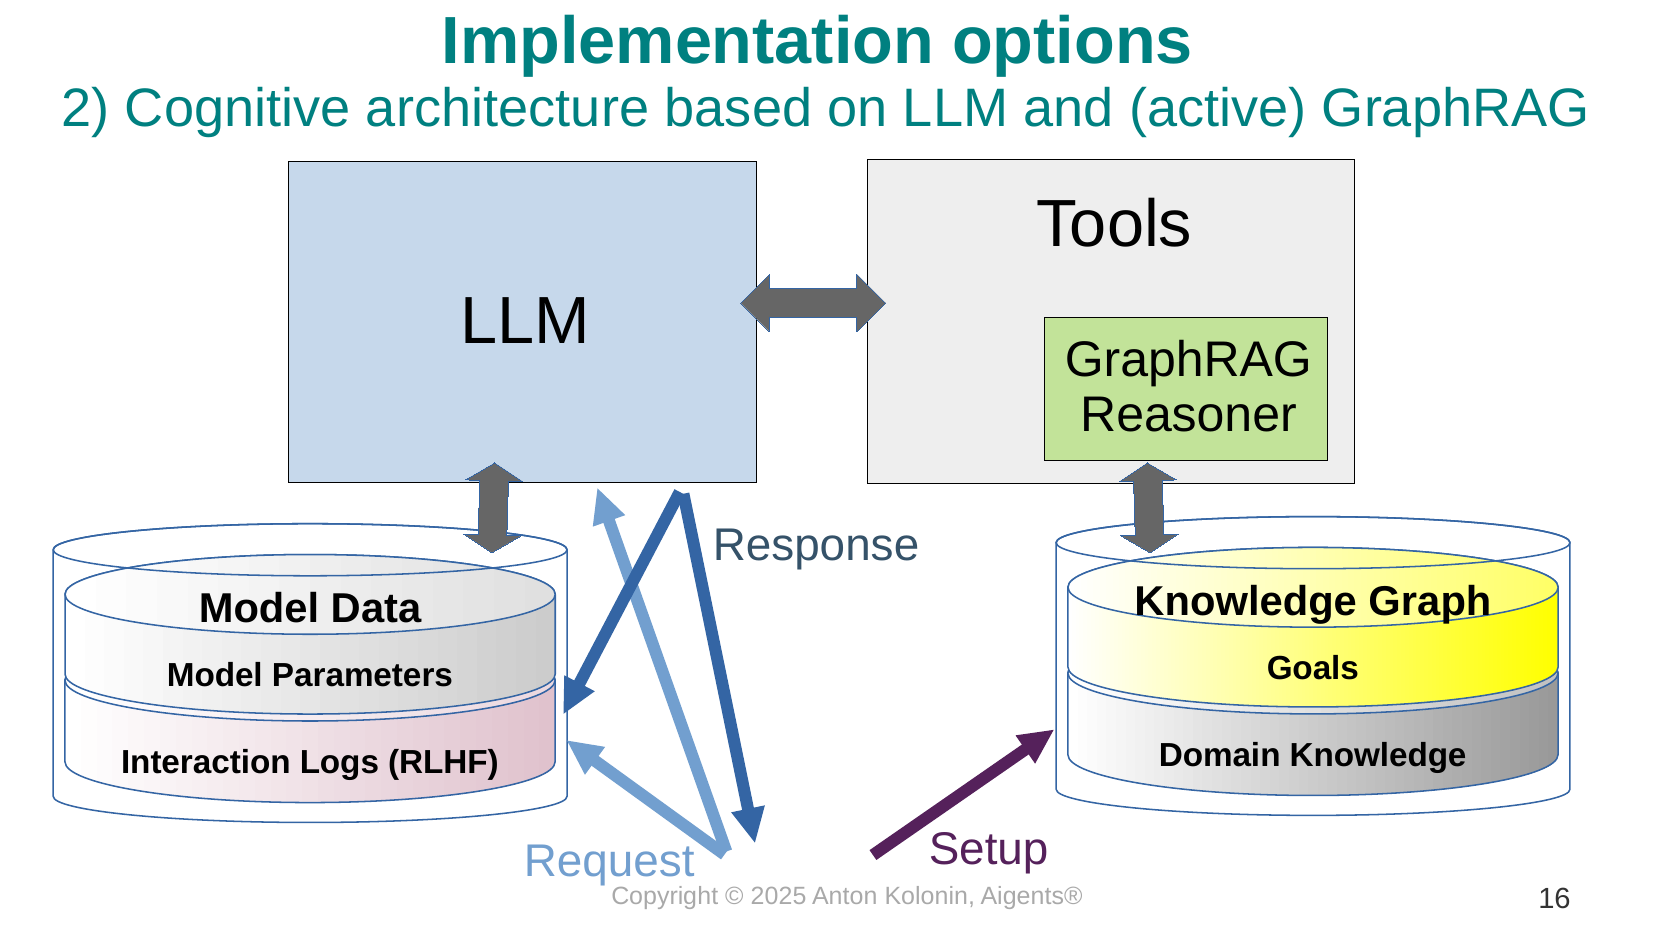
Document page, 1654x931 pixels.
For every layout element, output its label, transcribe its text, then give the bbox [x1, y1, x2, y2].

text_box GraphRAG Reasoner [1050, 321, 1327, 452]
text_box Implementation options 2) Cognitive architecture based on LLM and (active) GraphRAG [0, 0, 1654, 150]
text_box Response [698, 511, 952, 596]
text_box Request [509, 827, 764, 897]
text_box Tools [927, 158, 1302, 289]
text_box Model Data [53, 550, 568, 823]
text_box LLM [345, 159, 706, 481]
text_box Knowledge Graph [1056, 545, 1570, 816]
text_box Setup [913, 815, 1168, 885]
text_box [288, 159, 1355, 553]
